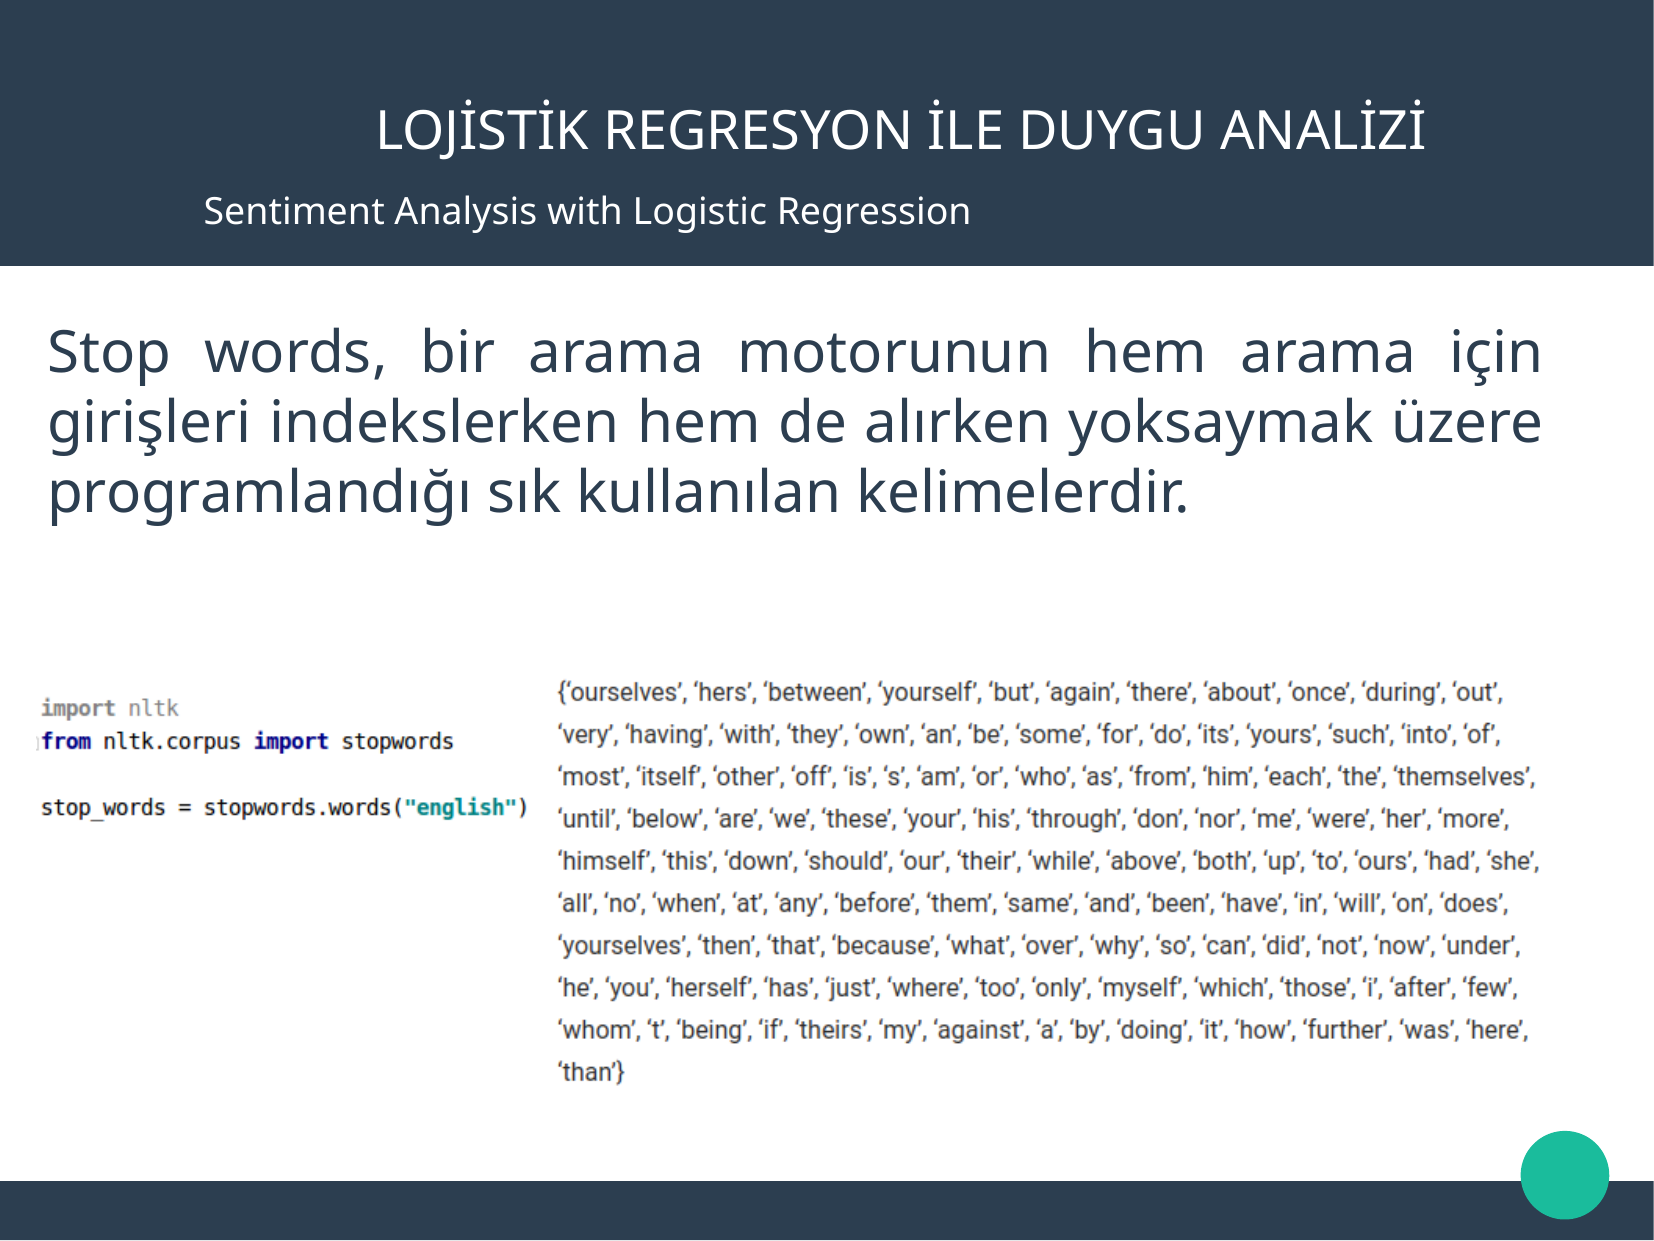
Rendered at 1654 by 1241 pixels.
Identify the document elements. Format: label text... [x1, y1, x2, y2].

title LOJİSTİK REGRESYON İLE DUYGU ANALİZİ [59, 49, 1595, 207]
text_box [59, 188, 1359, 366]
text_box Sentiment Analysis with Logistic Regression [188, 177, 1312, 236]
picture [36, 673, 1548, 1103]
subtitle Stop words, bir arama motorunun hem arama için girişleri indekslerken hem de alırken yoksaymak üzere programlandığı sık kullanılan kelimelerdir. [47, 211, 1571, 1125]
